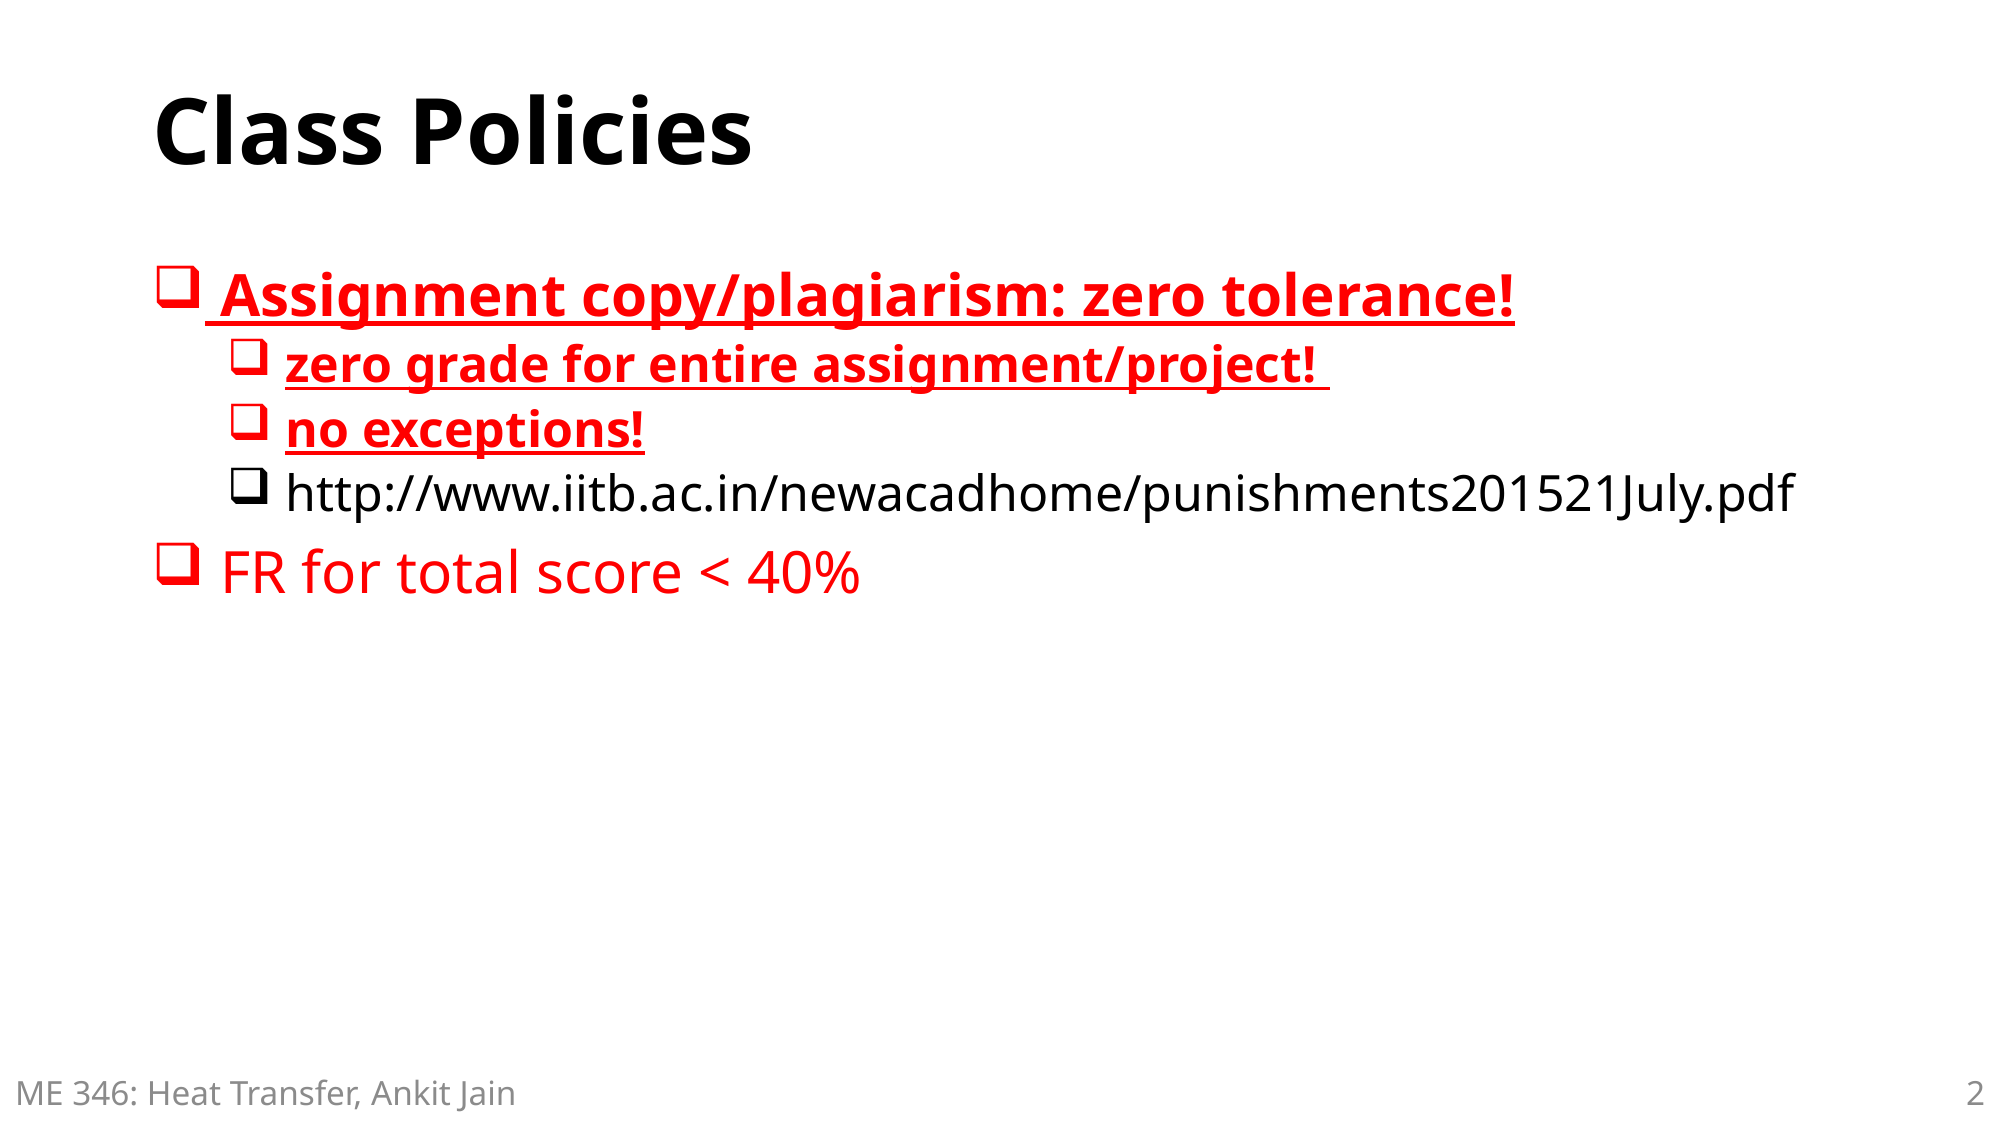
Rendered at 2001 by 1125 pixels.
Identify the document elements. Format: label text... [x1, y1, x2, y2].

title Class Policies [137, 25, 1863, 244]
list Assignment copy/plagiarism: zero tolerance! zero grade for entire assignment/project! no exceptions! http://www.iitb.ac.in/newacadhome/punishments201521July.pdf FR for total score < 40% [137, 258, 1863, 1014]
